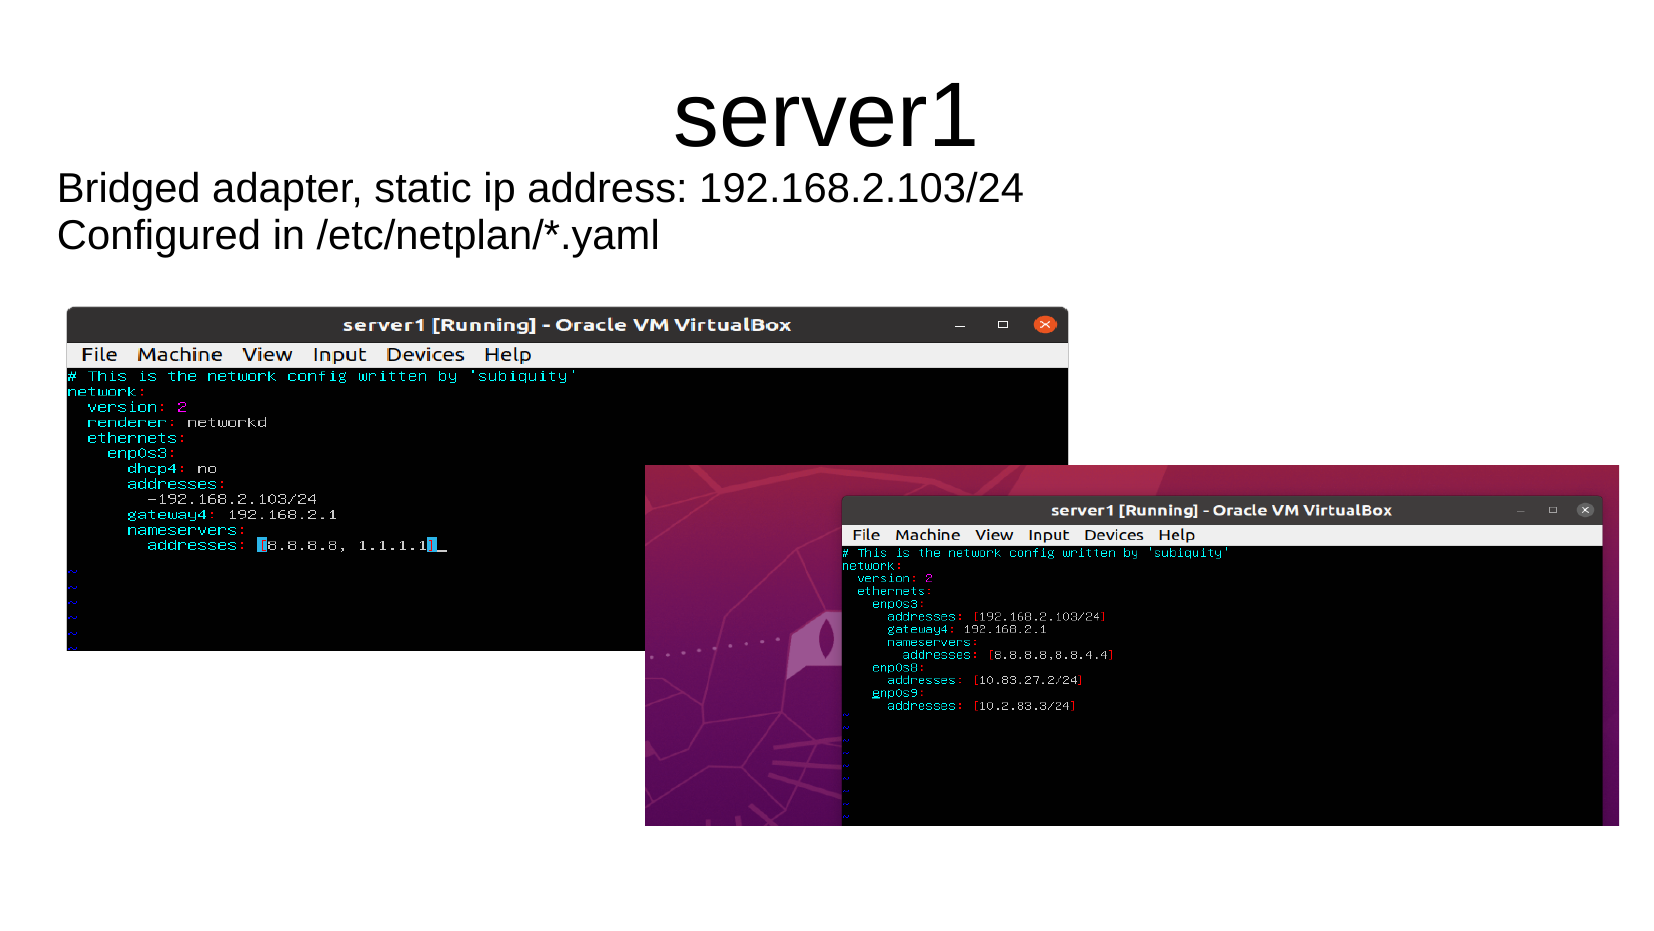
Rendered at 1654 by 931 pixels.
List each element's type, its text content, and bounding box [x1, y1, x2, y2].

title server1 [82, 37, 1571, 193]
subtitle Bridged adapter, static ip address: 192.168.2.103/24 Configured in /etc/netplan/*.yaml [56, 164, 1546, 258]
picture [55, 300, 1620, 826]
